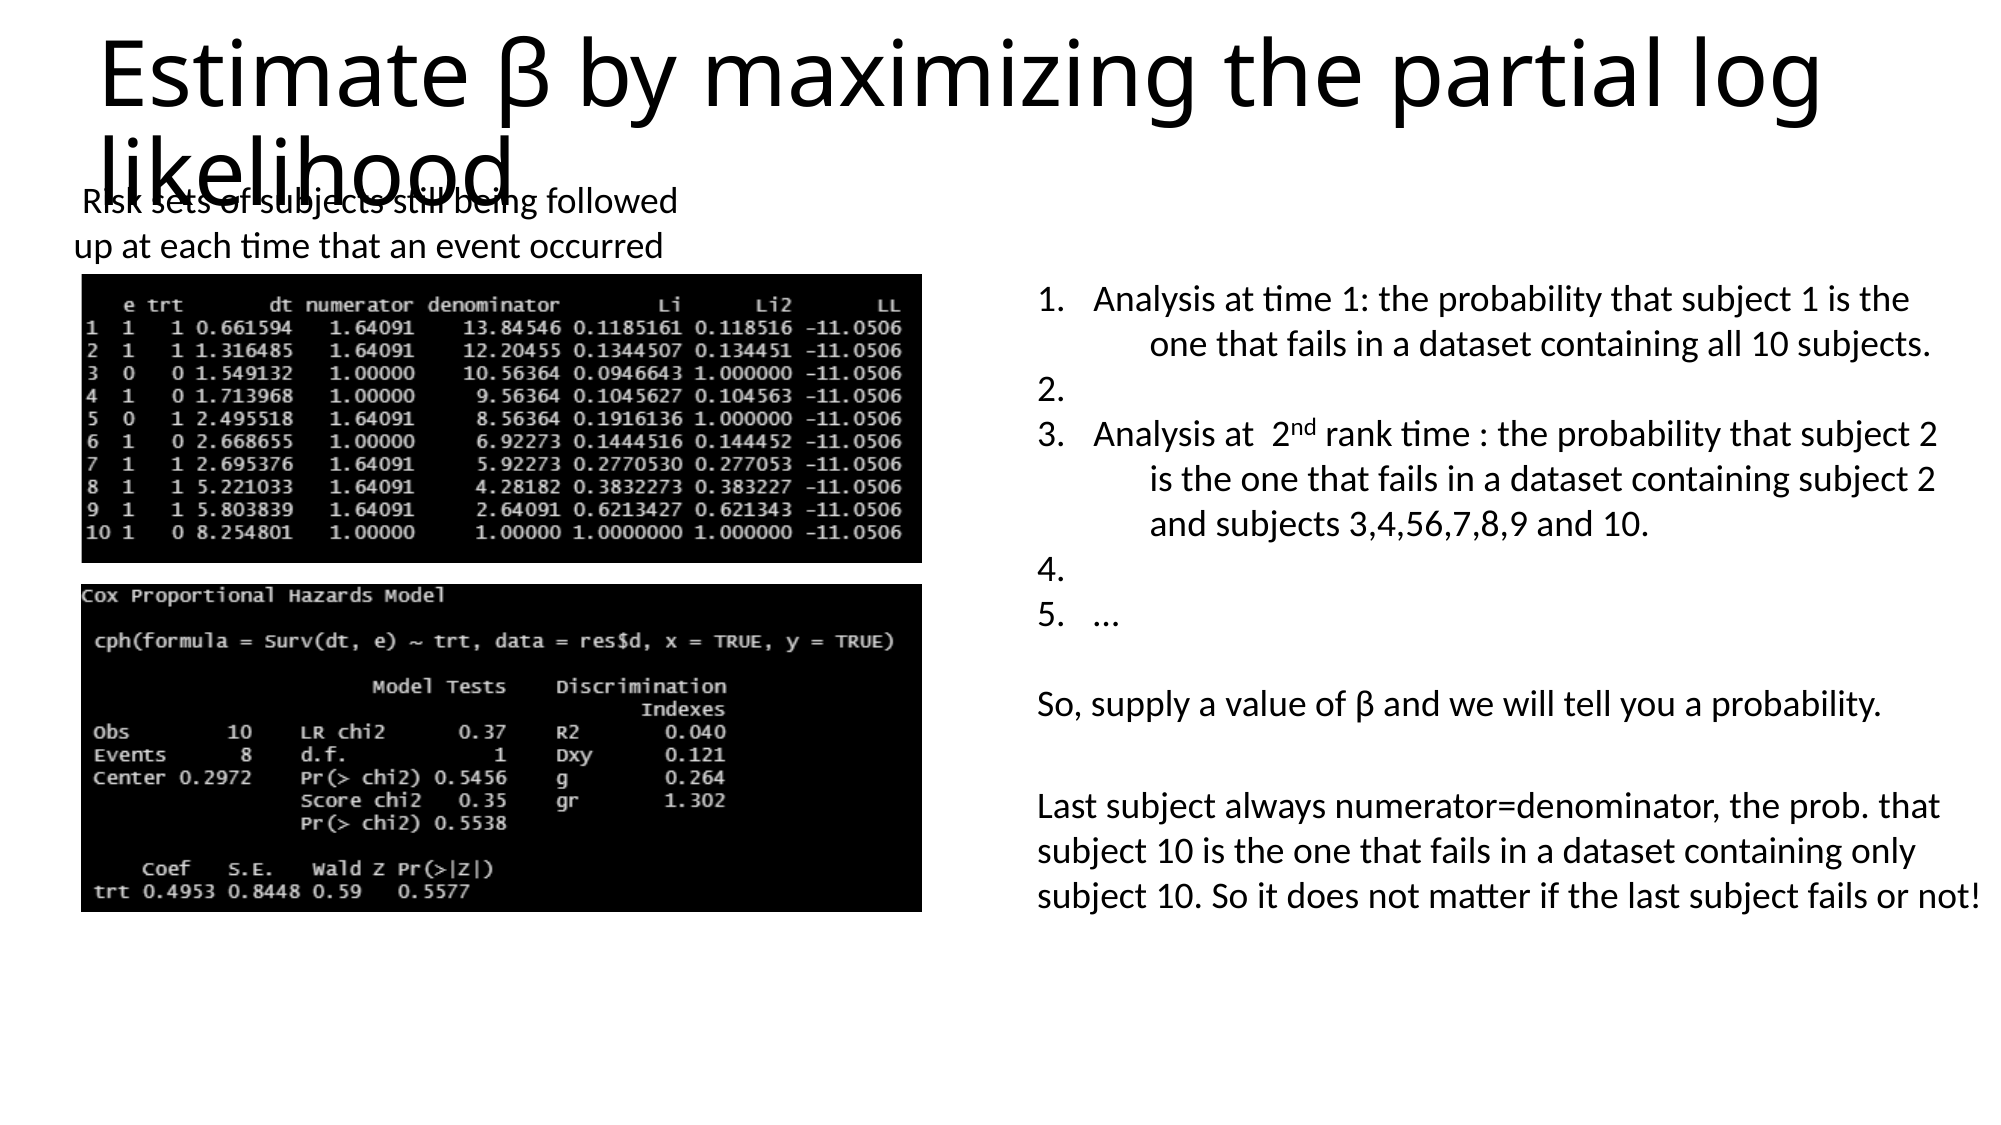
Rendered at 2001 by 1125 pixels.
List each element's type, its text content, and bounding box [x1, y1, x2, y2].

text_box Last subject always numerator=denominator, the prob. that subject 10 is the one that fails in a dataset containing only subject 10. So it does not matter if the last subject fails or not! [1022, 773, 2000, 971]
text_box Risk sets of subjects still being followed up at each time that an event occurred [58, 168, 741, 275]
picture [81, 585, 922, 912]
text_box Analysis at time 1: the probability that subject 1 is the one that fails in a dataset containing all 10 subjects. Analysis at 2nd rank time : the probability that subject 2 is the one that fails in a dataset containing subject 2 and subjects 3,4,56,7,8,9 and 10. … So, supply a value of β and we will tell you a probability. [1022, 221, 1961, 737]
title Estimate β by maximizing the partial log likelihood [82, 17, 1961, 236]
picture [81, 274, 922, 563]
